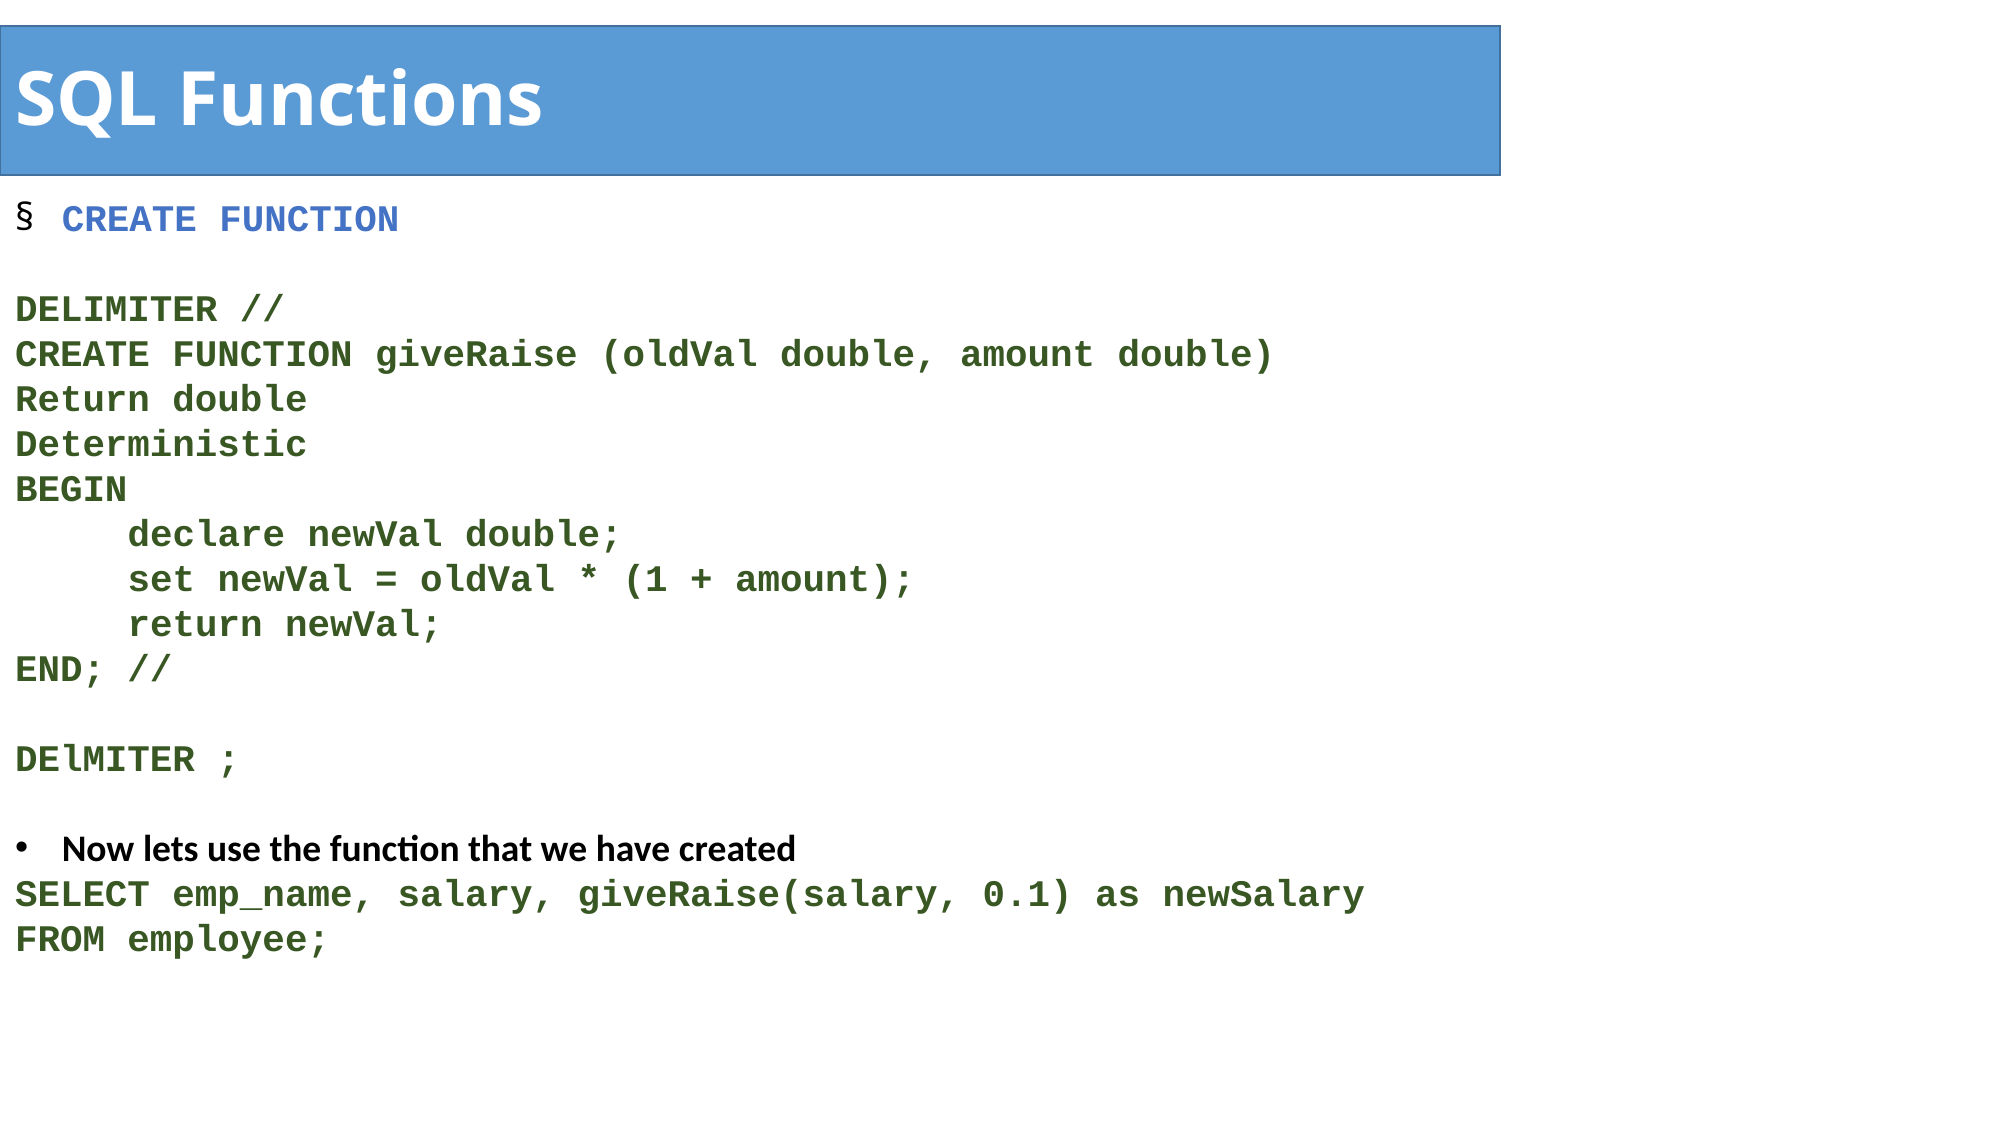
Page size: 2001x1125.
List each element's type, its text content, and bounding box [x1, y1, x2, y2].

text_box CREATE FUNCTION DELIMITER // CREATE FUNCTION giveRaise (oldVal double, amount double) Return double Deterministic BEGIN declare newVal double; set newVal = oldVal * (1 + amount); return newVal; END; // DElMITER ; Now lets use the function that we have created SELECT emp_name, salary, giveRaise(salary, 0.1) as newSalary FROM employee; [0, 186, 1825, 966]
title SQL Functions [0, 26, 1501, 176]
